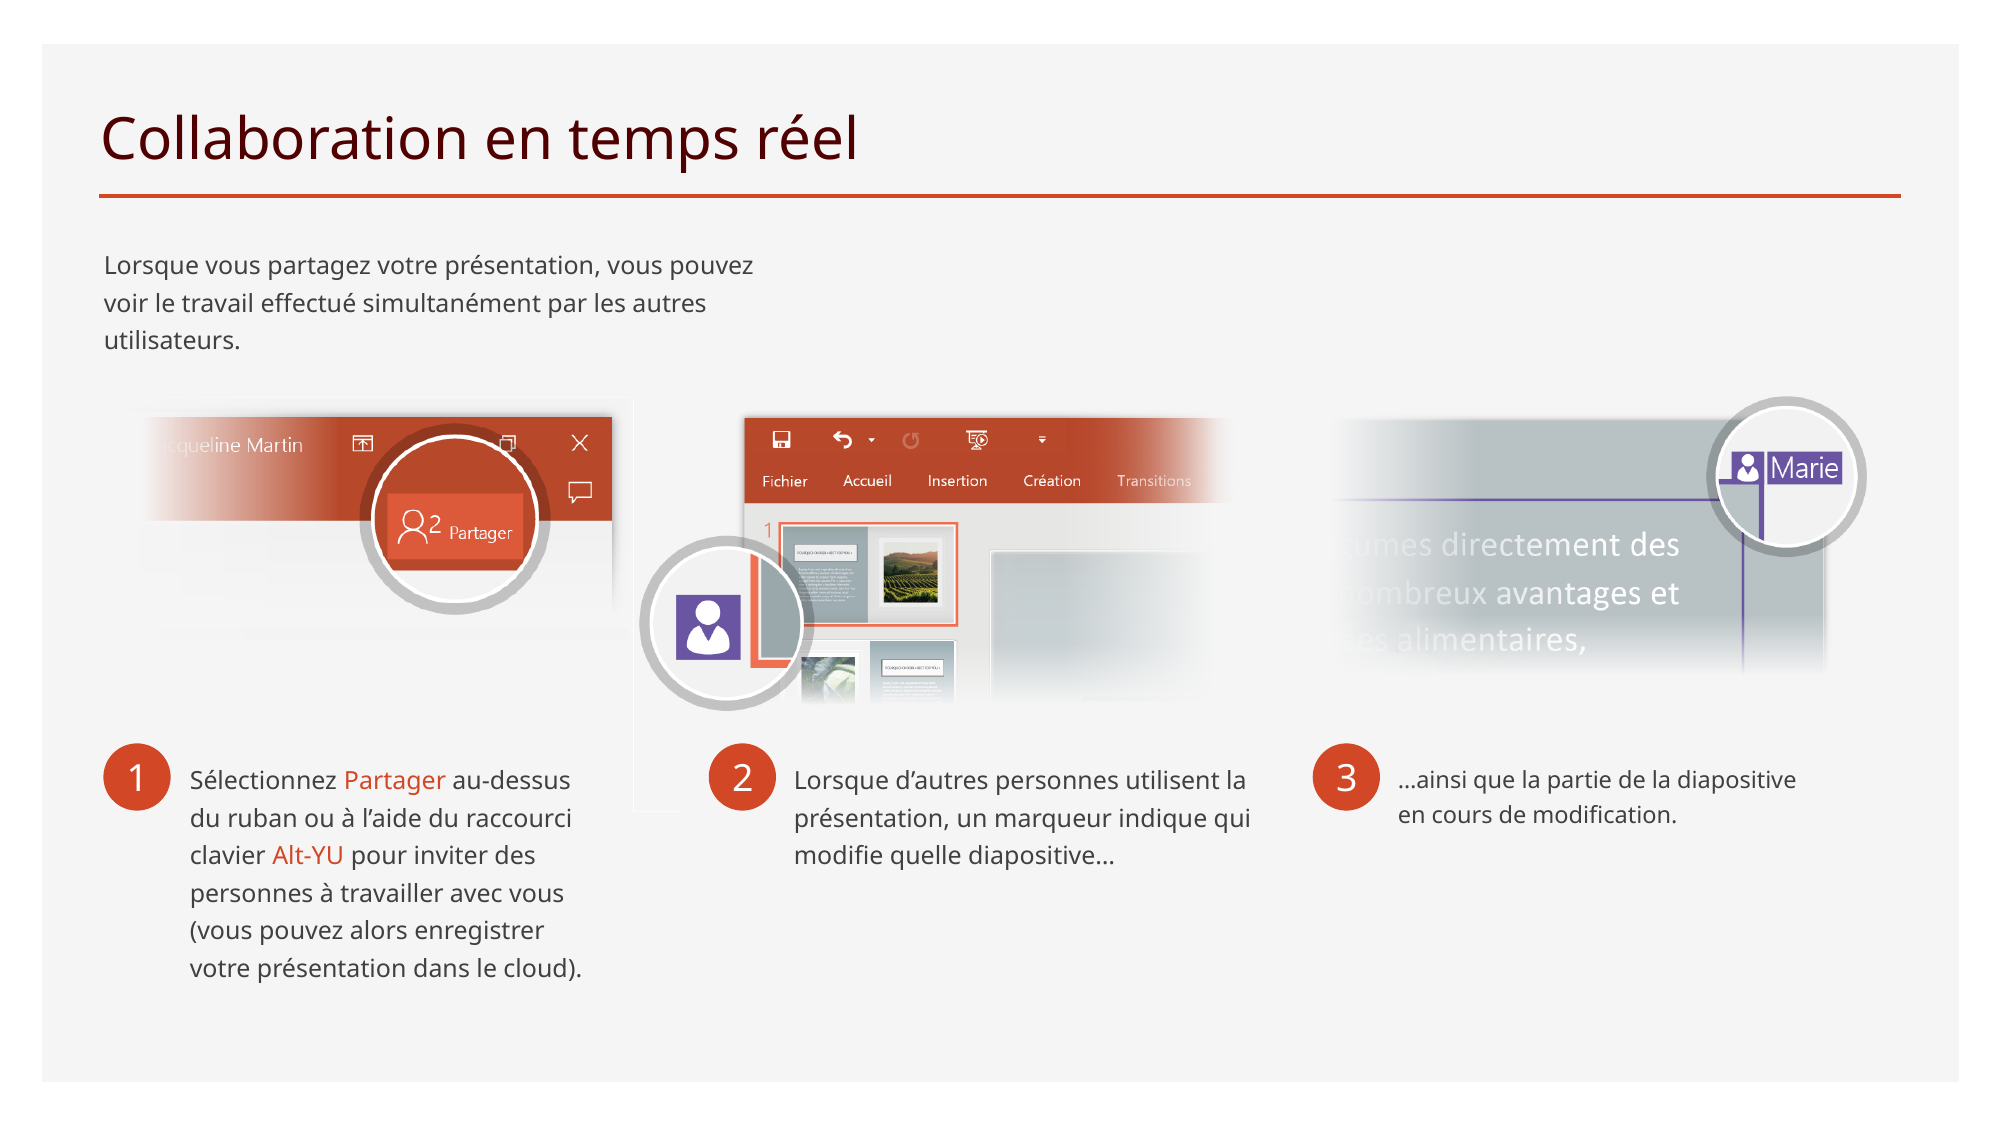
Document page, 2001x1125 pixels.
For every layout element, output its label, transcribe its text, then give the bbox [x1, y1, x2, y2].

picture [633, 399, 1264, 812]
text_box Sélectionnez Partager au-dessus du ruban ou à l’aide du raccourci clavier Alt-YU pour inviter des personnes à travailler avec vous (vous pouvez alors enregistrer votre présentation dans le cloud). [174, 750, 618, 981]
text_box 2 [697, 746, 789, 807]
picture [1295, 385, 1881, 764]
text_box 1 [91, 746, 184, 807]
title Collaboration en temps réel [85, 73, 1214, 179]
list Lorsque vous partagez votre présentation, vous pouvez voir le travail effectué simultanément par les autres utilisateurs. Fonctionnement : [88, 234, 813, 888]
text_box Lorsque d’autres personnes utilisent la présentation, un marqueur indique qui modifie quelle diapositive… [778, 750, 1289, 968]
text_box …ainsi que la partie de la diapositive en cours de modification. [1382, 750, 1819, 865]
text_box [1331, 807, 1362, 811]
text_box [121, 807, 153, 811]
text_box 3 [1300, 746, 1393, 807]
text_box [727, 807, 758, 811]
picture [92, 397, 628, 640]
